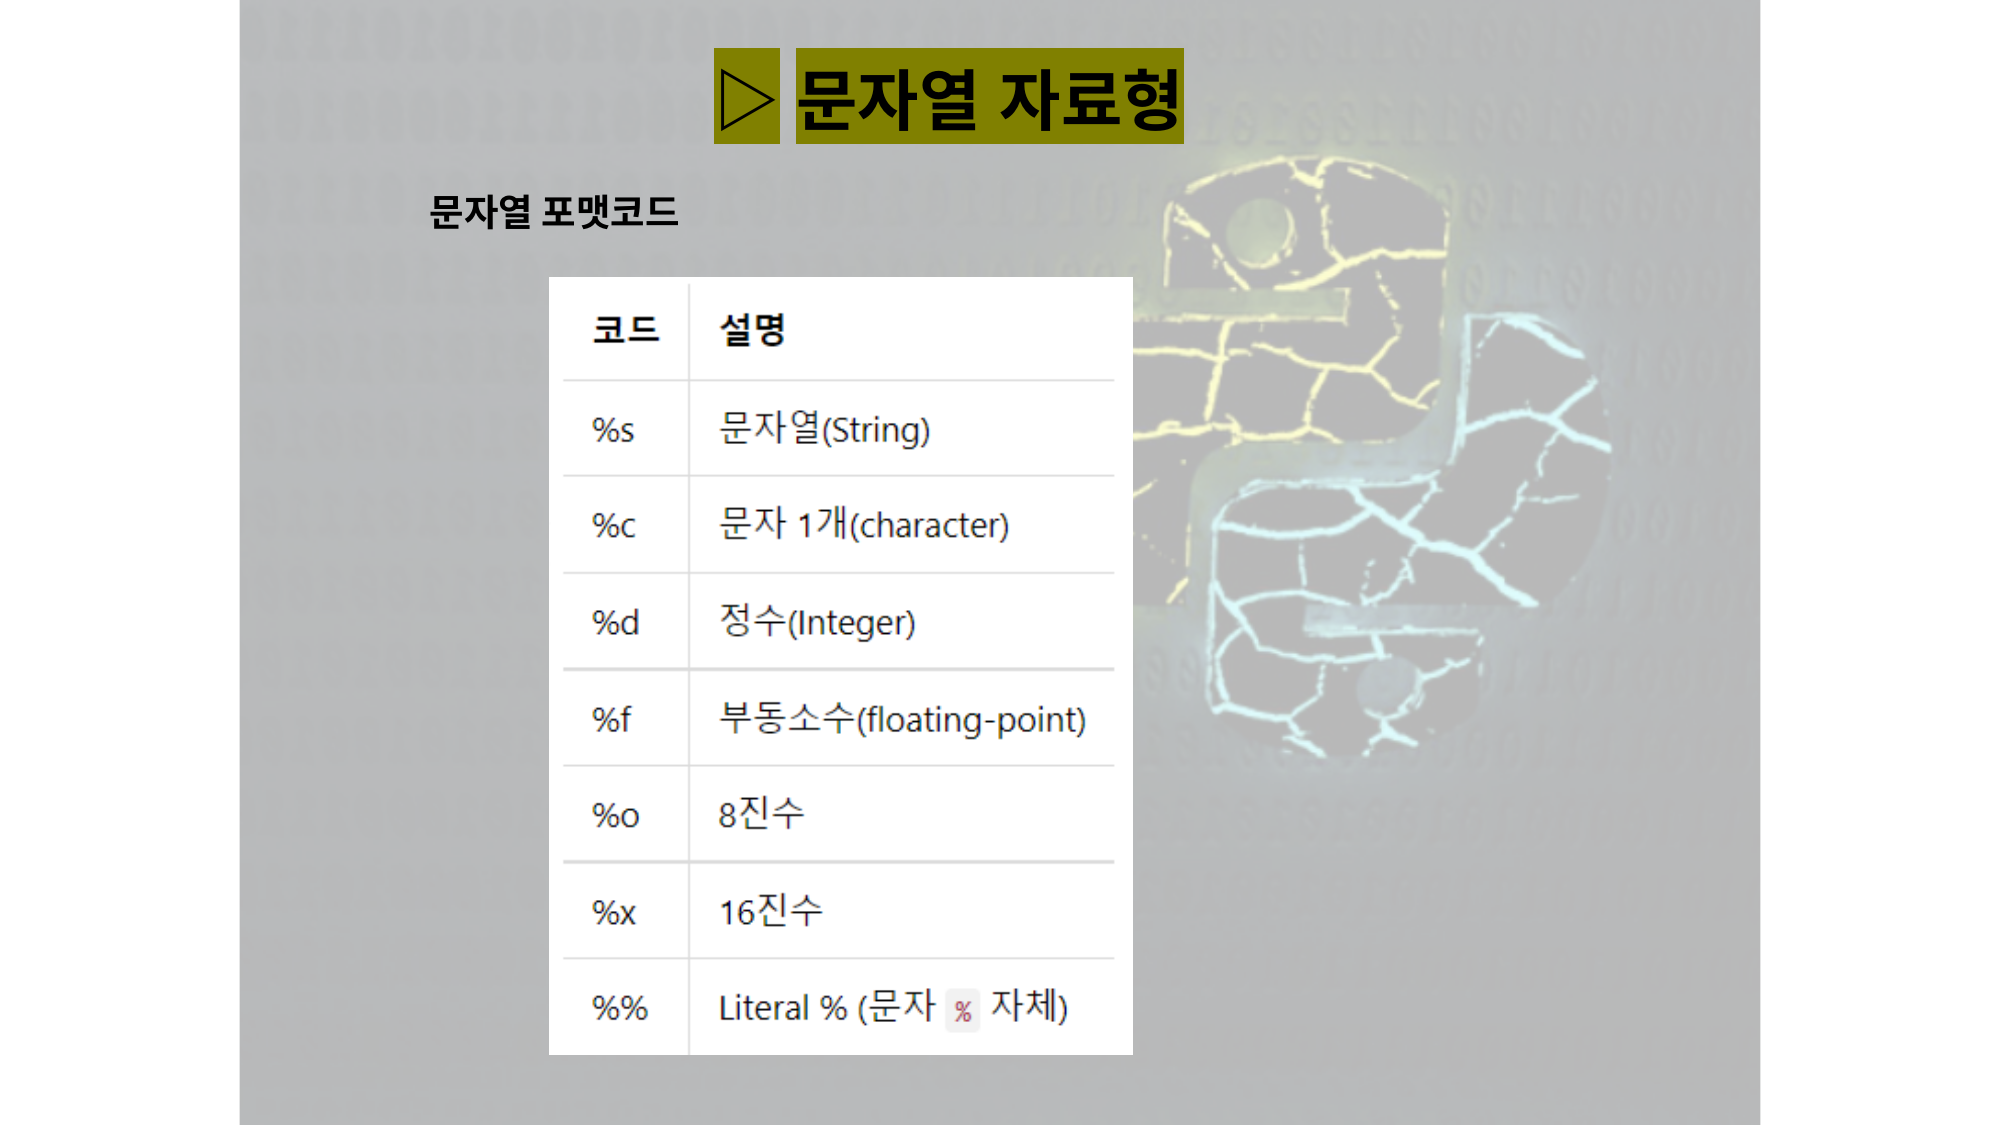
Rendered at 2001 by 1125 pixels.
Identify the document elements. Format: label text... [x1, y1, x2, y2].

picture [549, 277, 1133, 1055]
text_box [69, 0, 1931, 1125]
text_box 문자열 포맷코드 [414, 181, 1415, 243]
text_box ▷문자열 자료형 [588, 50, 1310, 147]
